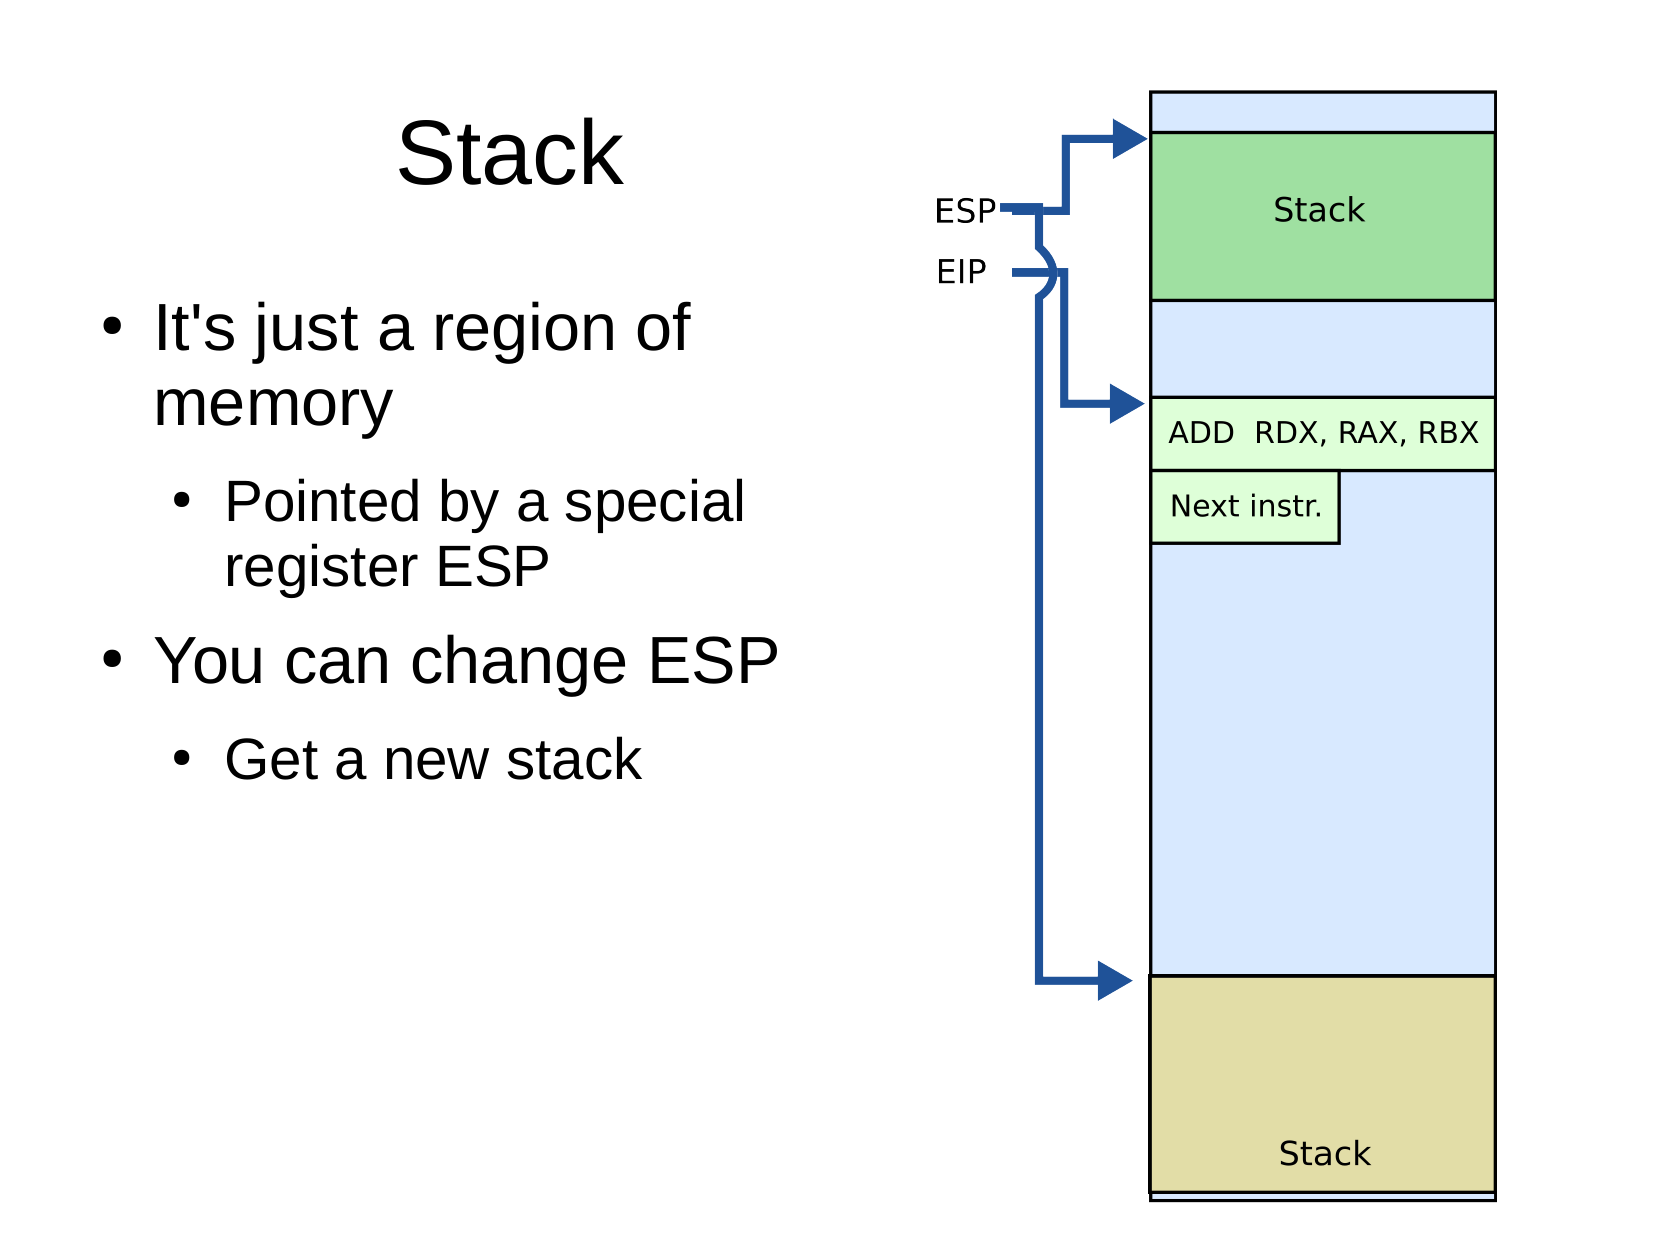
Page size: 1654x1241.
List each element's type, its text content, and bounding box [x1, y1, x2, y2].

picture [937, 80, 1497, 1212]
title Stack [82, 49, 938, 257]
list It's just a region of memory Pointed by a special register ESP You can change ESP Get a new stack [82, 290, 901, 1010]
